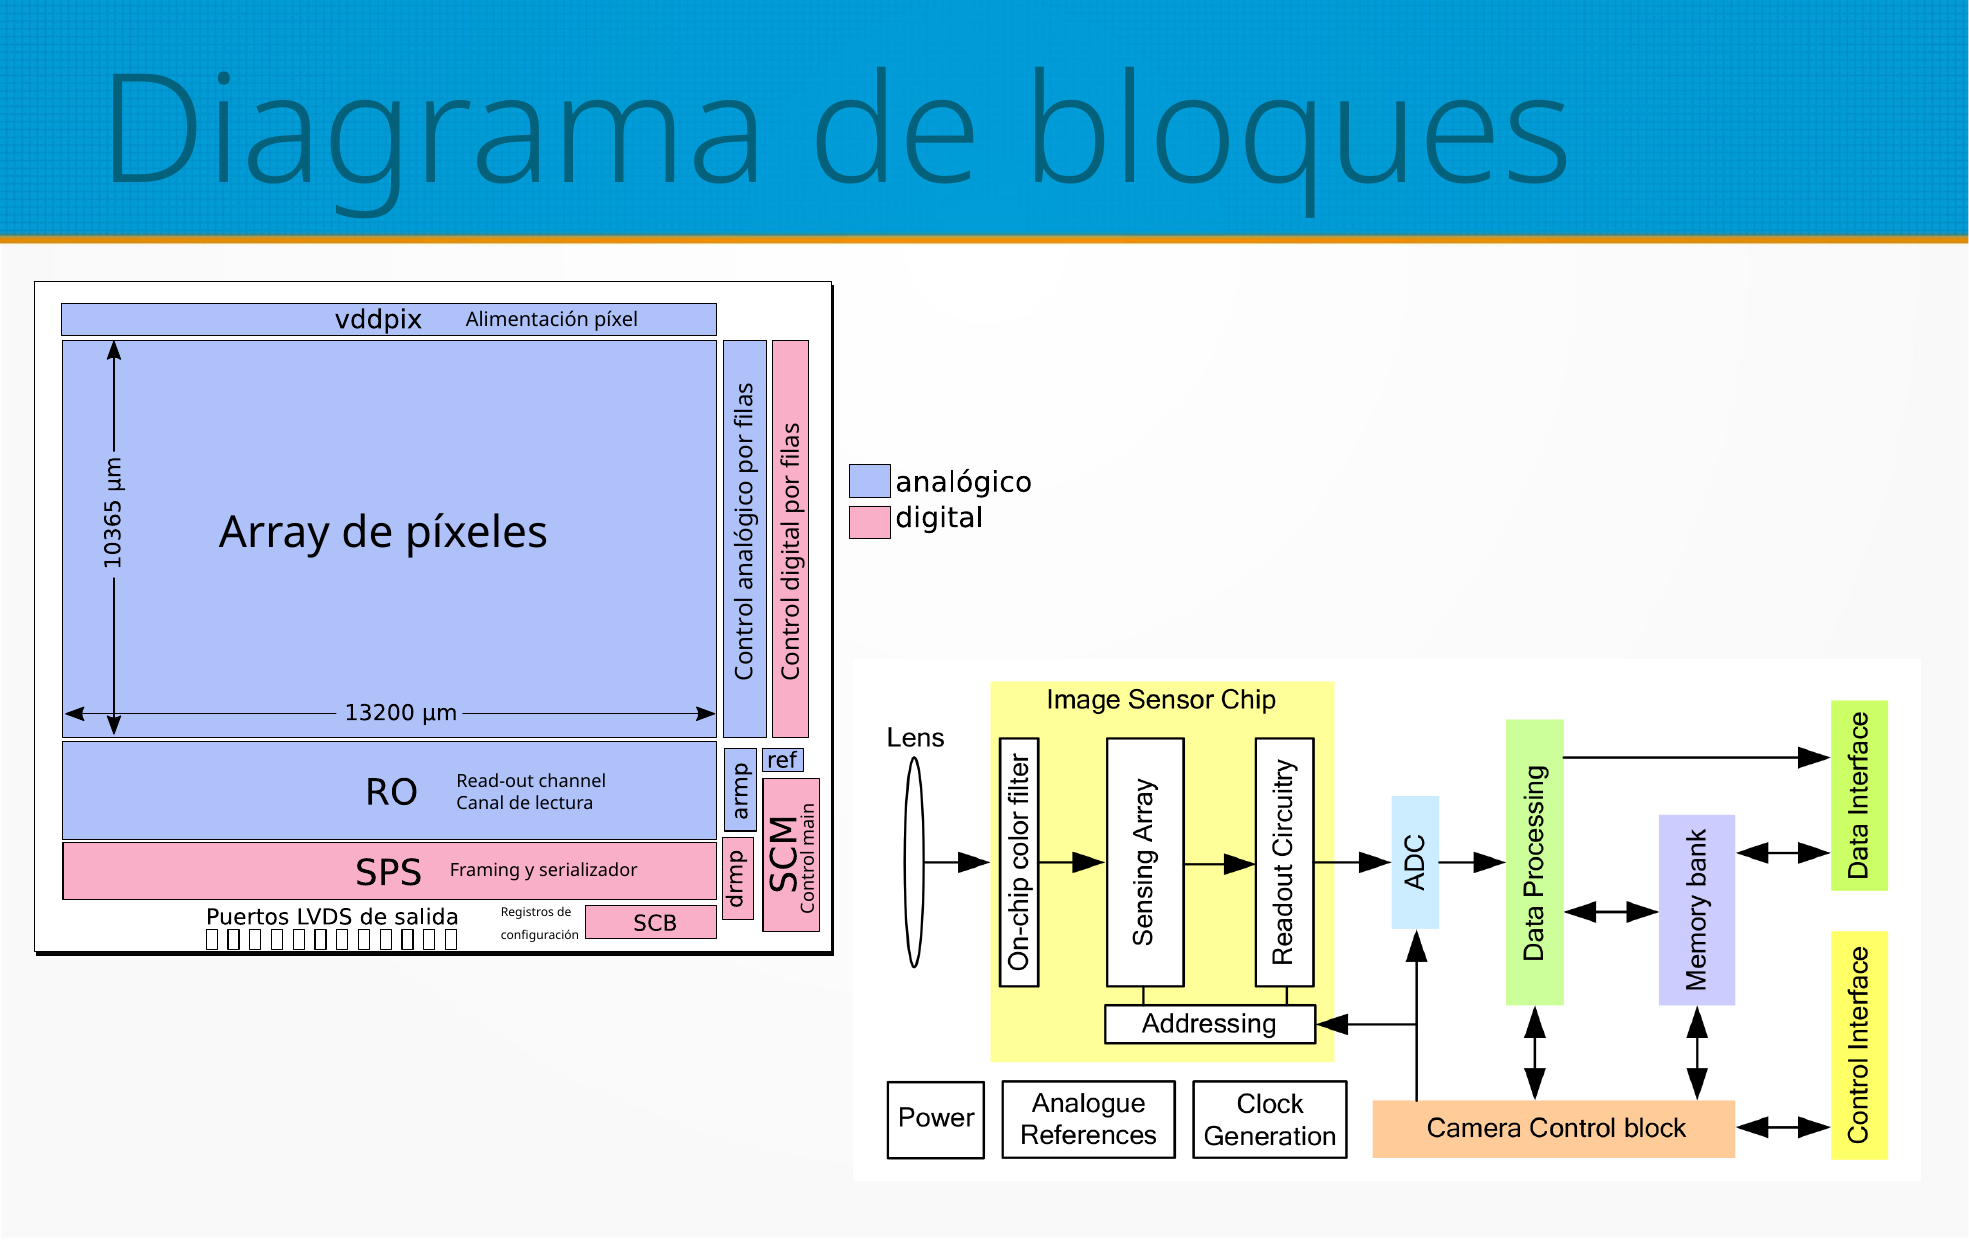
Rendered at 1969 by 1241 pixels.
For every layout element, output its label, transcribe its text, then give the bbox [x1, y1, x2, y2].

picture [0, 233, 1969, 1241]
title Diagrama de bloques [98, 19, 1870, 227]
